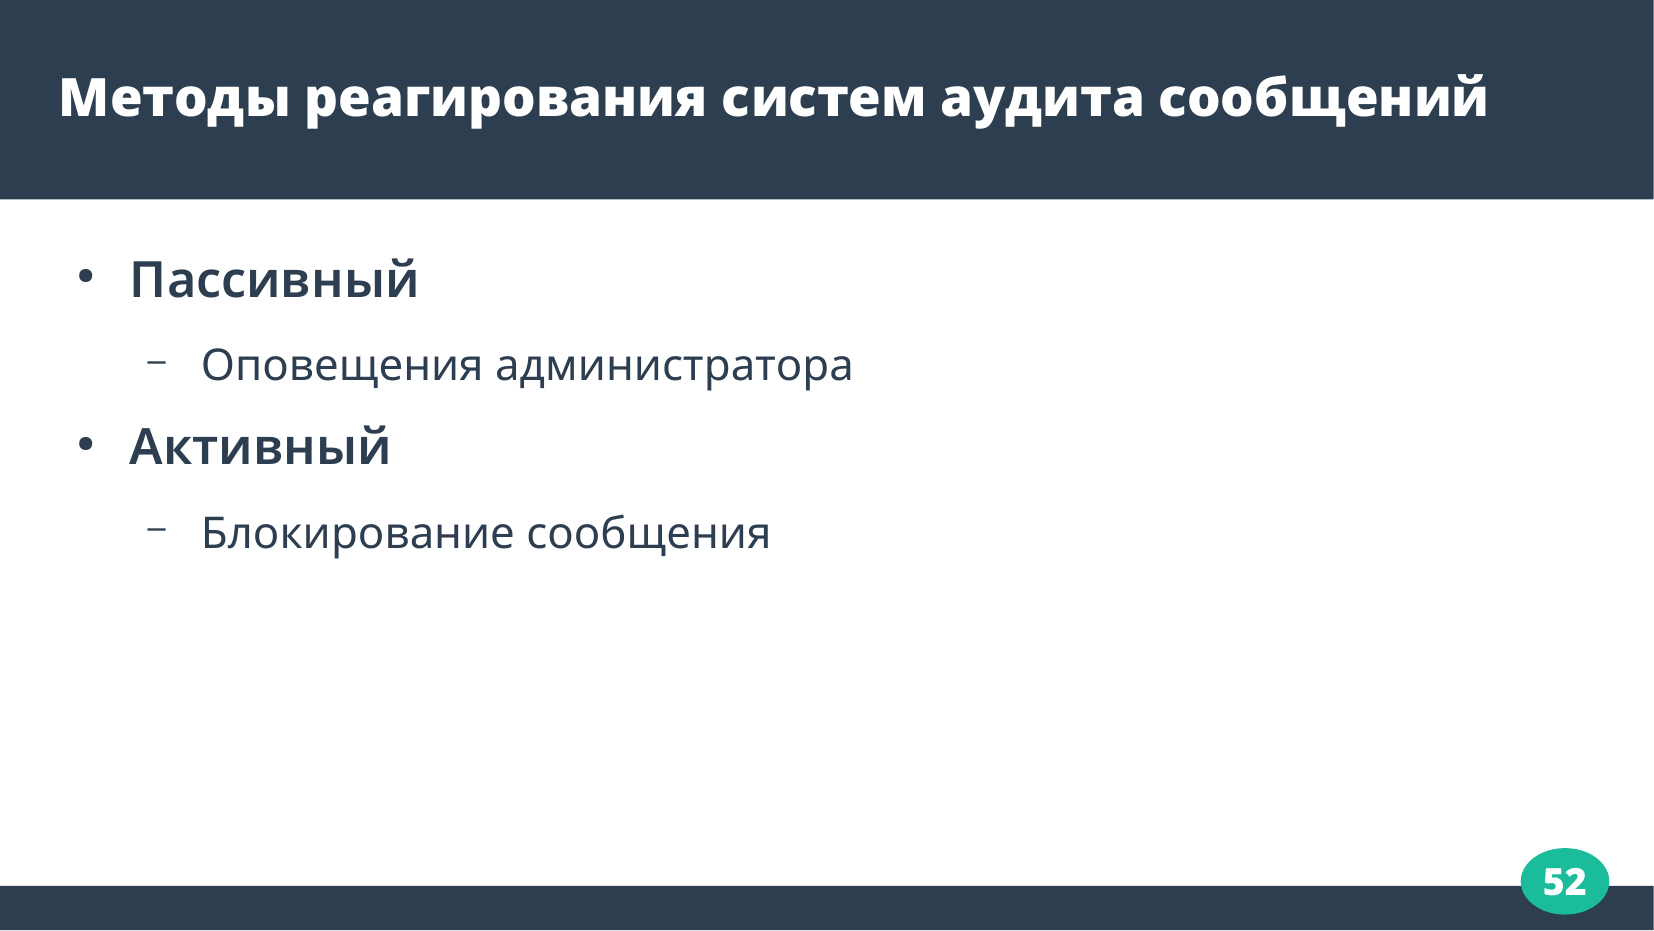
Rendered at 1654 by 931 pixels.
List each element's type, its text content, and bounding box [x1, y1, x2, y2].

list Пассивный Оповещения администратора Активный Блокирование сообщения [59, 243, 1595, 864]
title Методы реагирования систем аудита сообщений [59, 37, 1595, 155]
